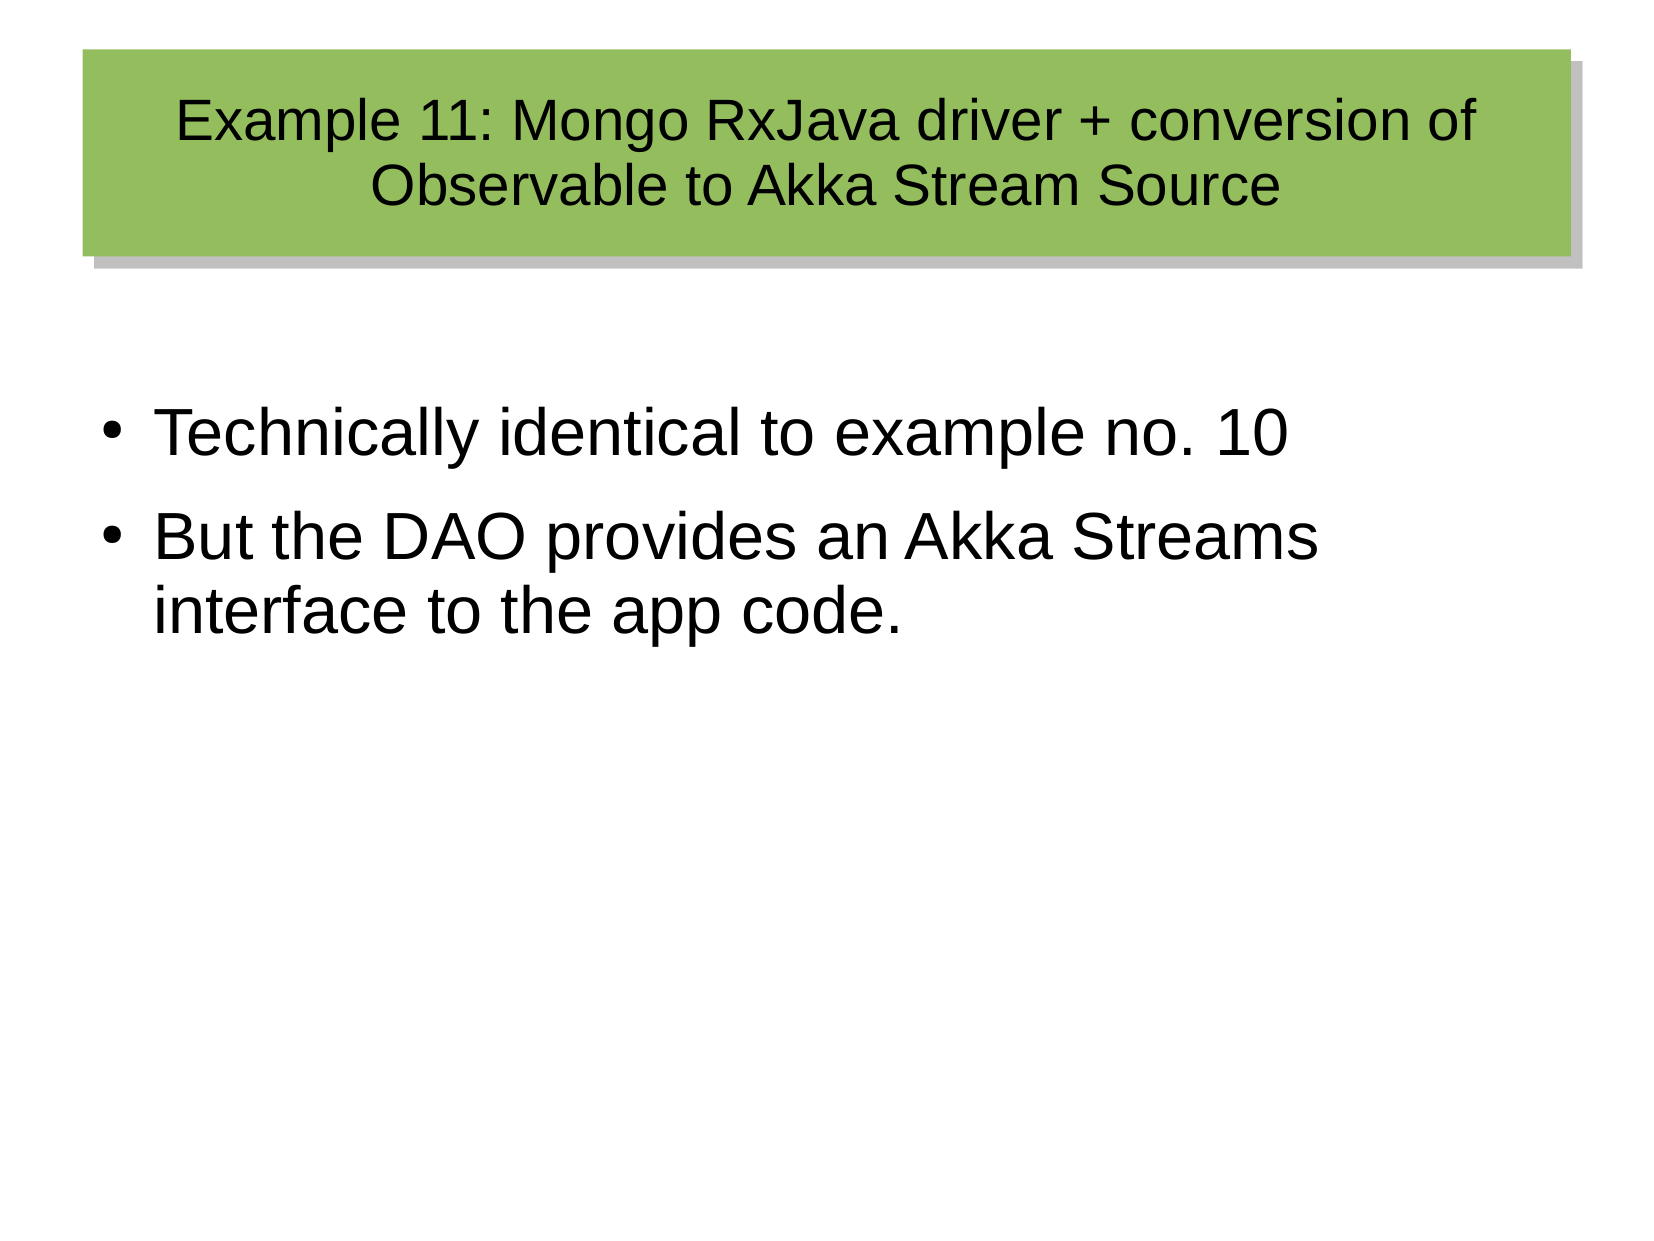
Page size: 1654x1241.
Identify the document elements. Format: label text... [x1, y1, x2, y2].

title Example 11: Mongo RxJava driver + conversion of Observable to Akka Stream Source [82, 49, 1571, 257]
list Technically identical to example no. 10 But the DAO provides an Akka Streams interface to the app code. [82, 290, 1571, 1170]
